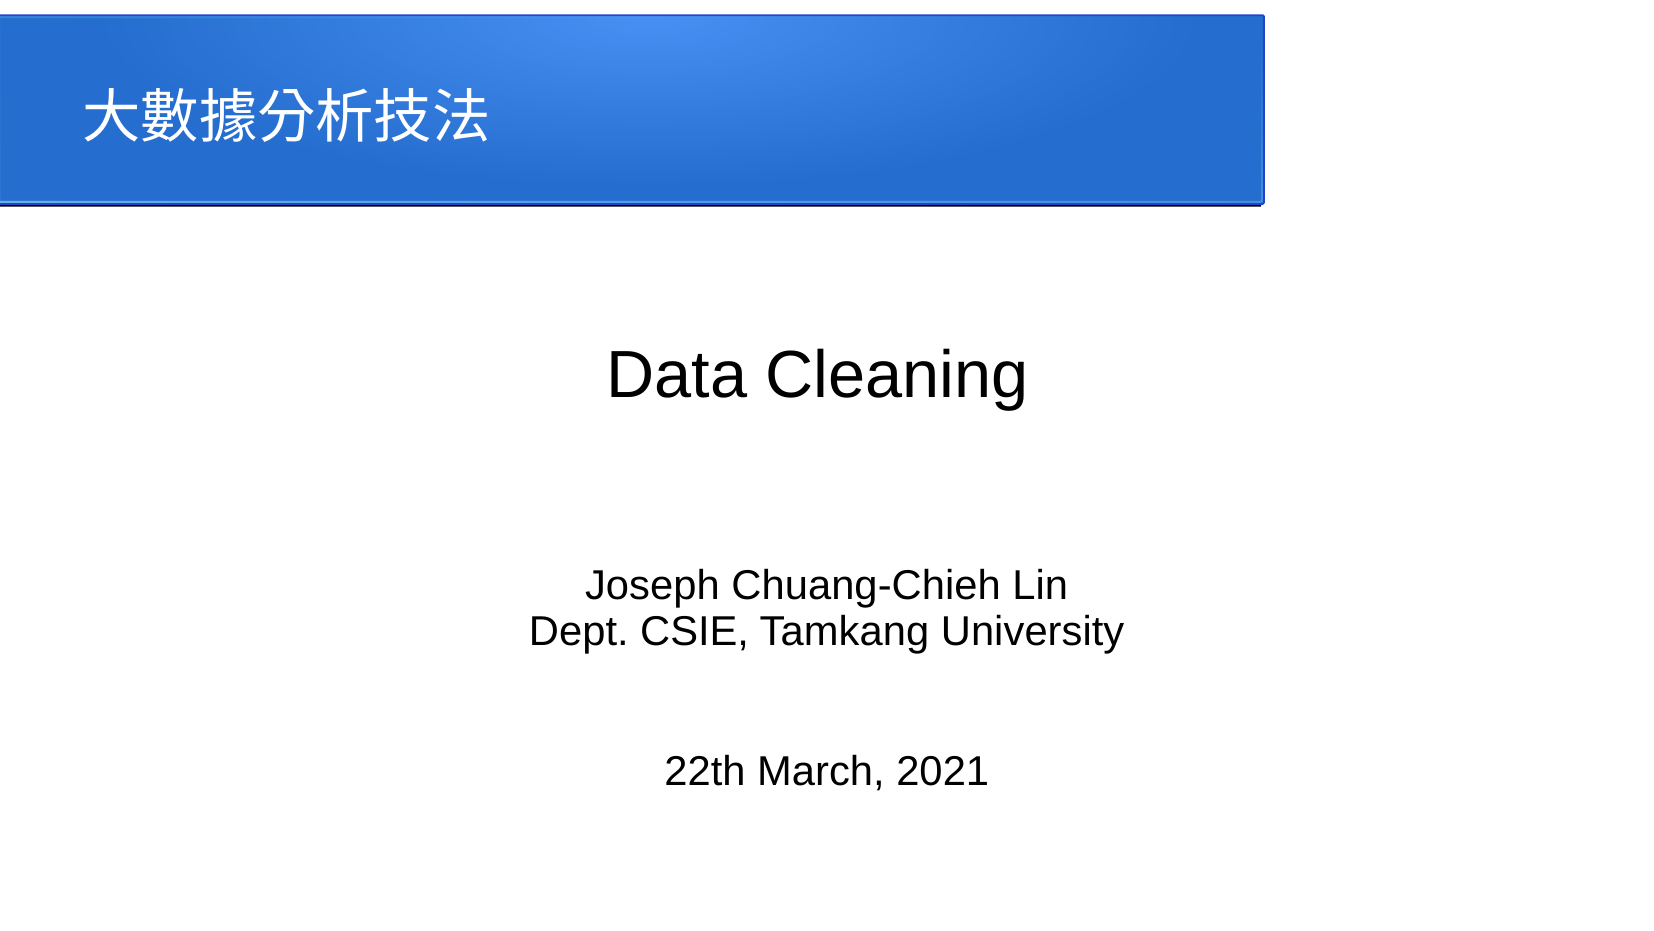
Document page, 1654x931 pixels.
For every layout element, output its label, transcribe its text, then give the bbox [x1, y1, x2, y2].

subtitle Data Cleaning Joseph Chuang-Chieh Lin Dept. CSIE, Tamkang University 22th March, 2021 [82, 217, 1571, 839]
title 大數據分析技法 [82, 35, 1235, 189]
